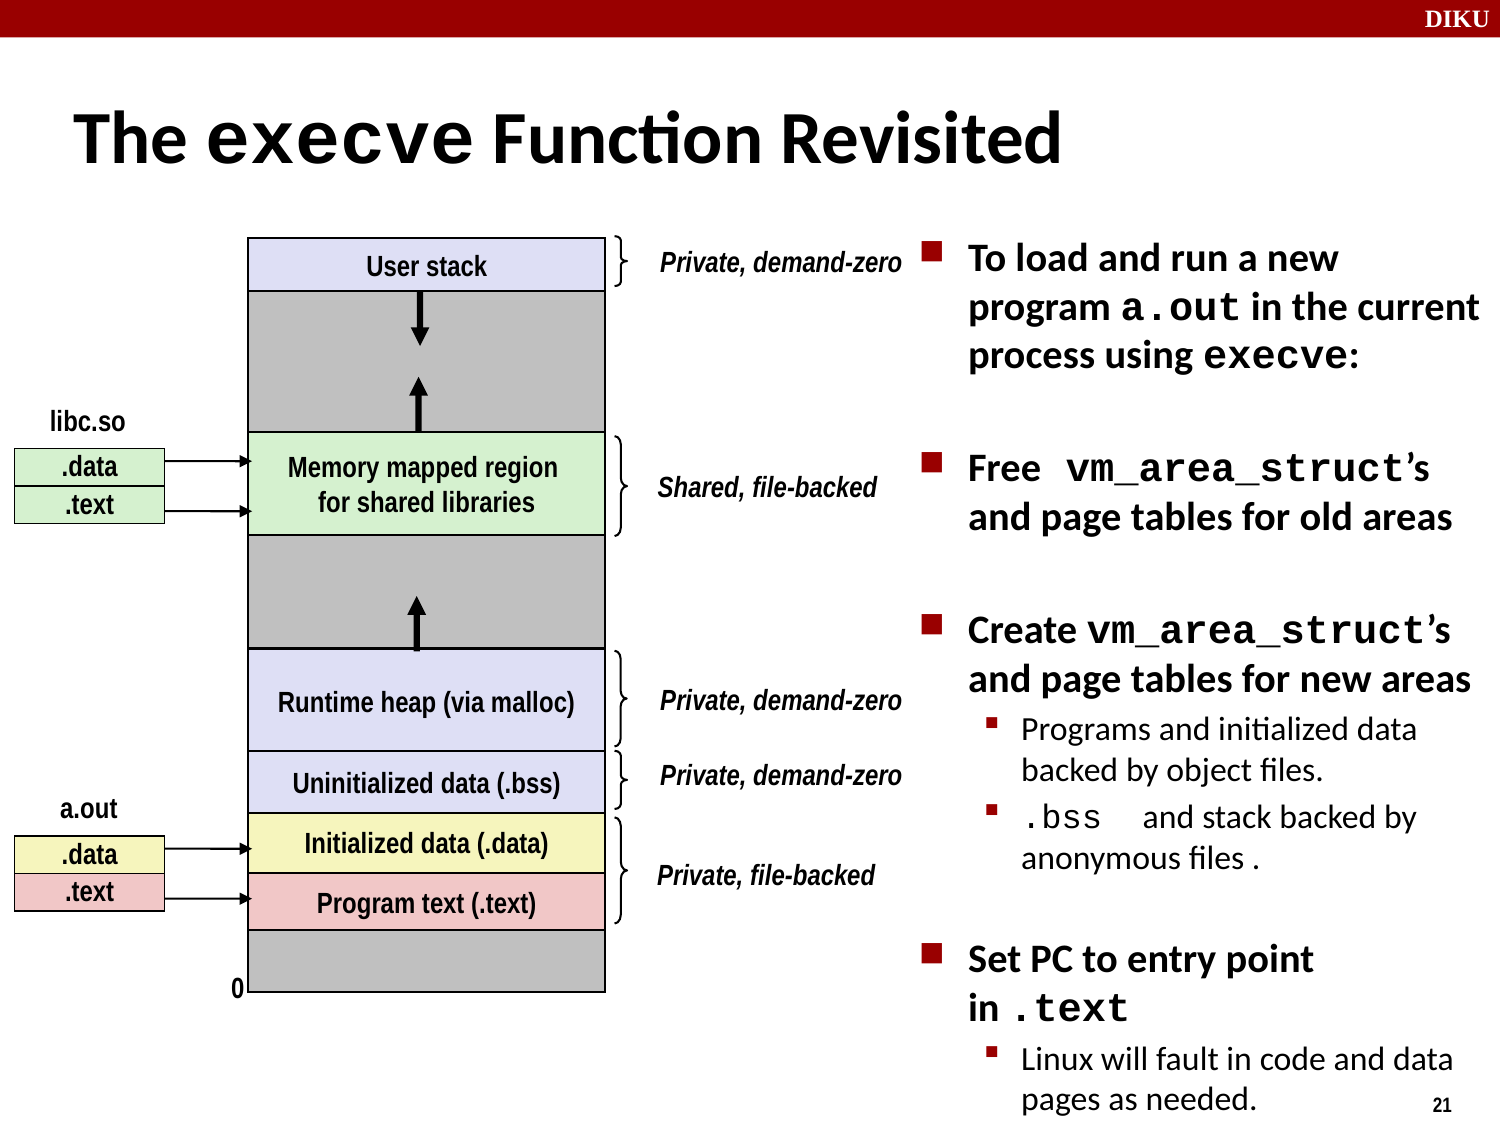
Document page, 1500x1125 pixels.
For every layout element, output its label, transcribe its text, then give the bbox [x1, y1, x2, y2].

text_box Initialized data (.data) [248, 813, 606, 873]
text_box a.out [45, 786, 133, 836]
text_box .text [14, 486, 165, 524]
text_box .data [14, 836, 165, 873]
text_box Private, demand-zero [645, 748, 917, 799]
text_box Uninitialized data (.bss) [248, 751, 606, 813]
text_box Runtime heap (via malloc) [248, 648, 606, 751]
text_box Shared, file-backed [642, 461, 892, 512]
text_box [248, 535, 606, 648]
text_box Private, demand-zero [645, 673, 917, 724]
text_box libc.so [34, 398, 141, 448]
text_box [248, 291, 606, 432]
text_box .data [14, 448, 165, 486]
text_box Private, file-backed [642, 848, 890, 899]
text_box Memory mapped region for shared libraries [248, 432, 606, 535]
text_box To load and run a new program a.out in the current process using execve: Free vm_area_struct’s and page tables for old areas Create vm_area_struct’s and page tables for new areas Programs and initialized data backed by object files. .bss and stack backed by anonymous files . Set PC to entry point in .text Linux will fault in code and data pages as needed. [907, 223, 1500, 1125]
text_box 0 [216, 962, 260, 1013]
text_box [248, 929, 606, 992]
text_box .text [14, 873, 165, 912]
text_box Program text (.text) [248, 873, 606, 929]
text_box The execve Function Revisited [58, 71, 1304, 197]
text_box Private, demand-zero [645, 236, 917, 287]
text_box User stack [248, 238, 606, 291]
